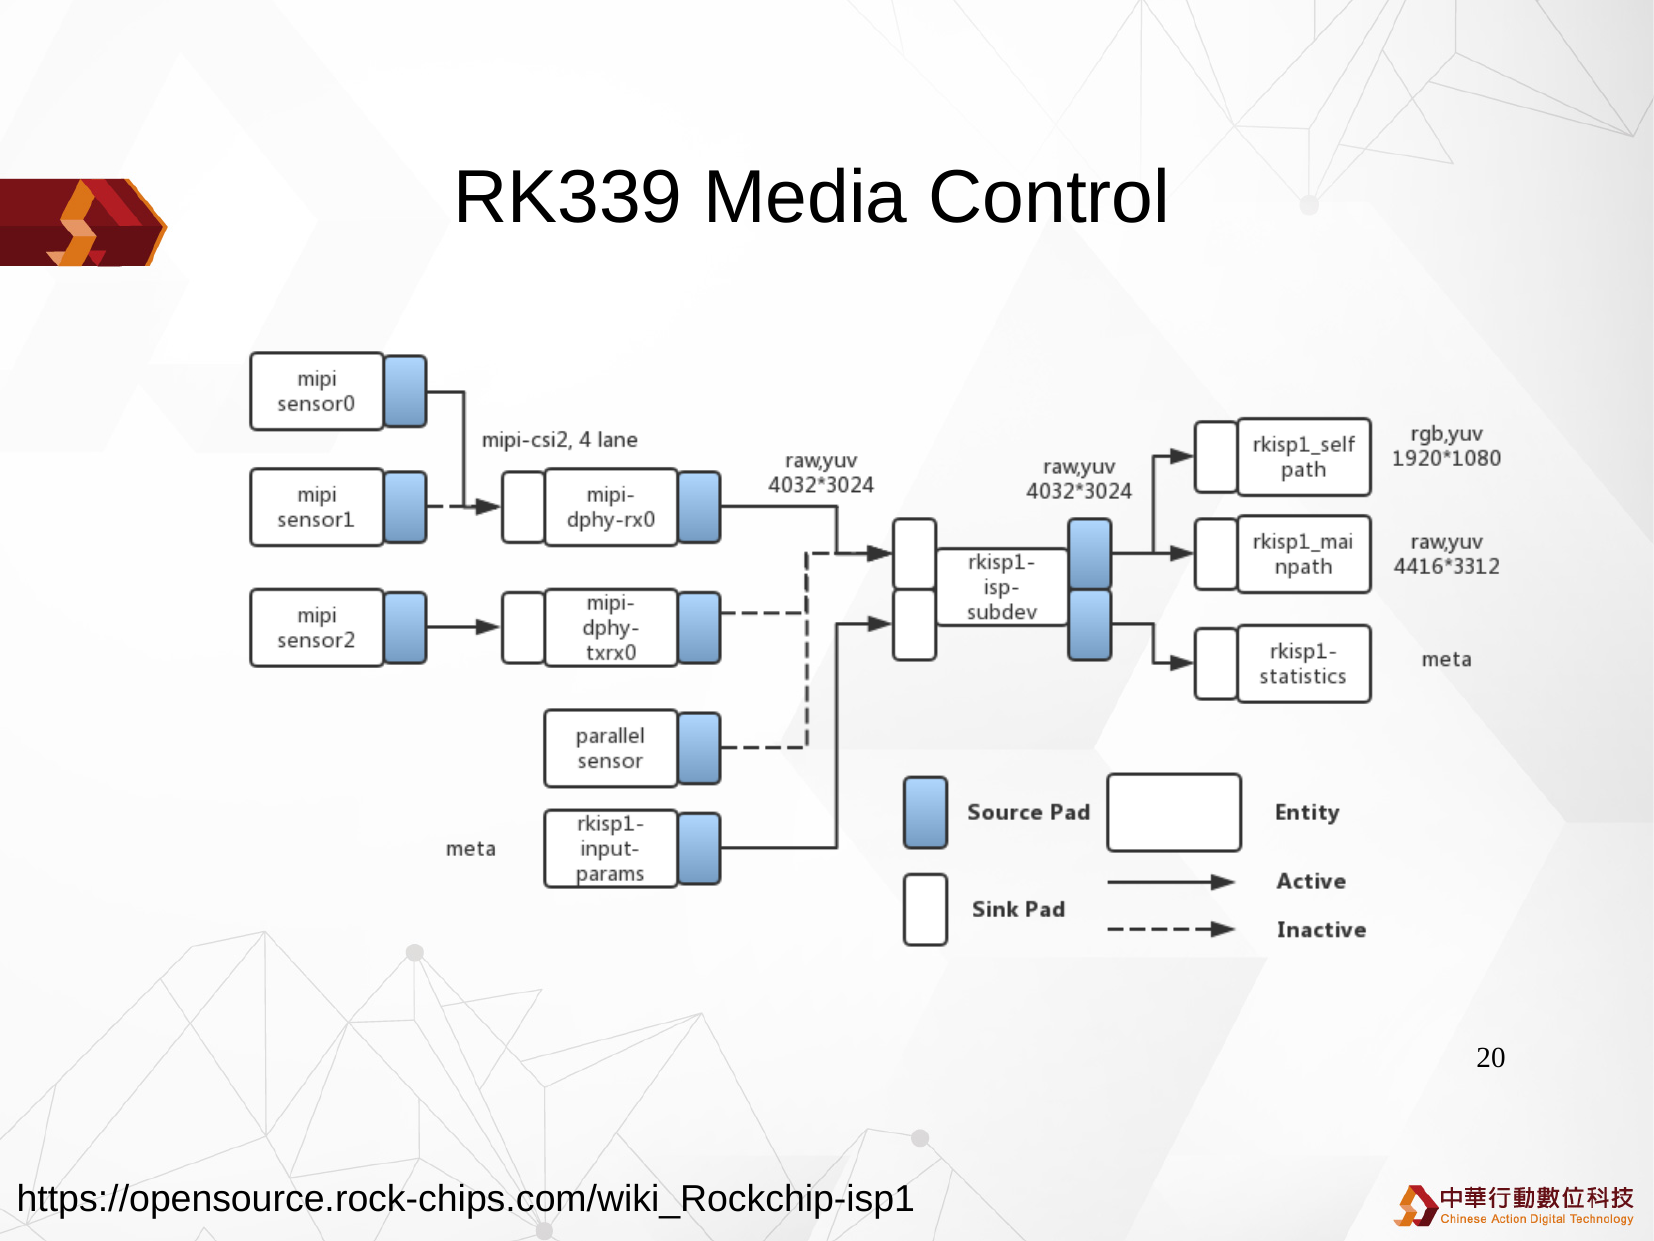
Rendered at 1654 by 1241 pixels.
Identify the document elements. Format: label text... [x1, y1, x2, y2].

picture [0, 0, 1654, 1241]
title RK339 Media Control [118, 112, 1506, 281]
text_box https://opensource.rock-chips.com/wiki_Rockchip-isp1 [1, 1170, 931, 1227]
